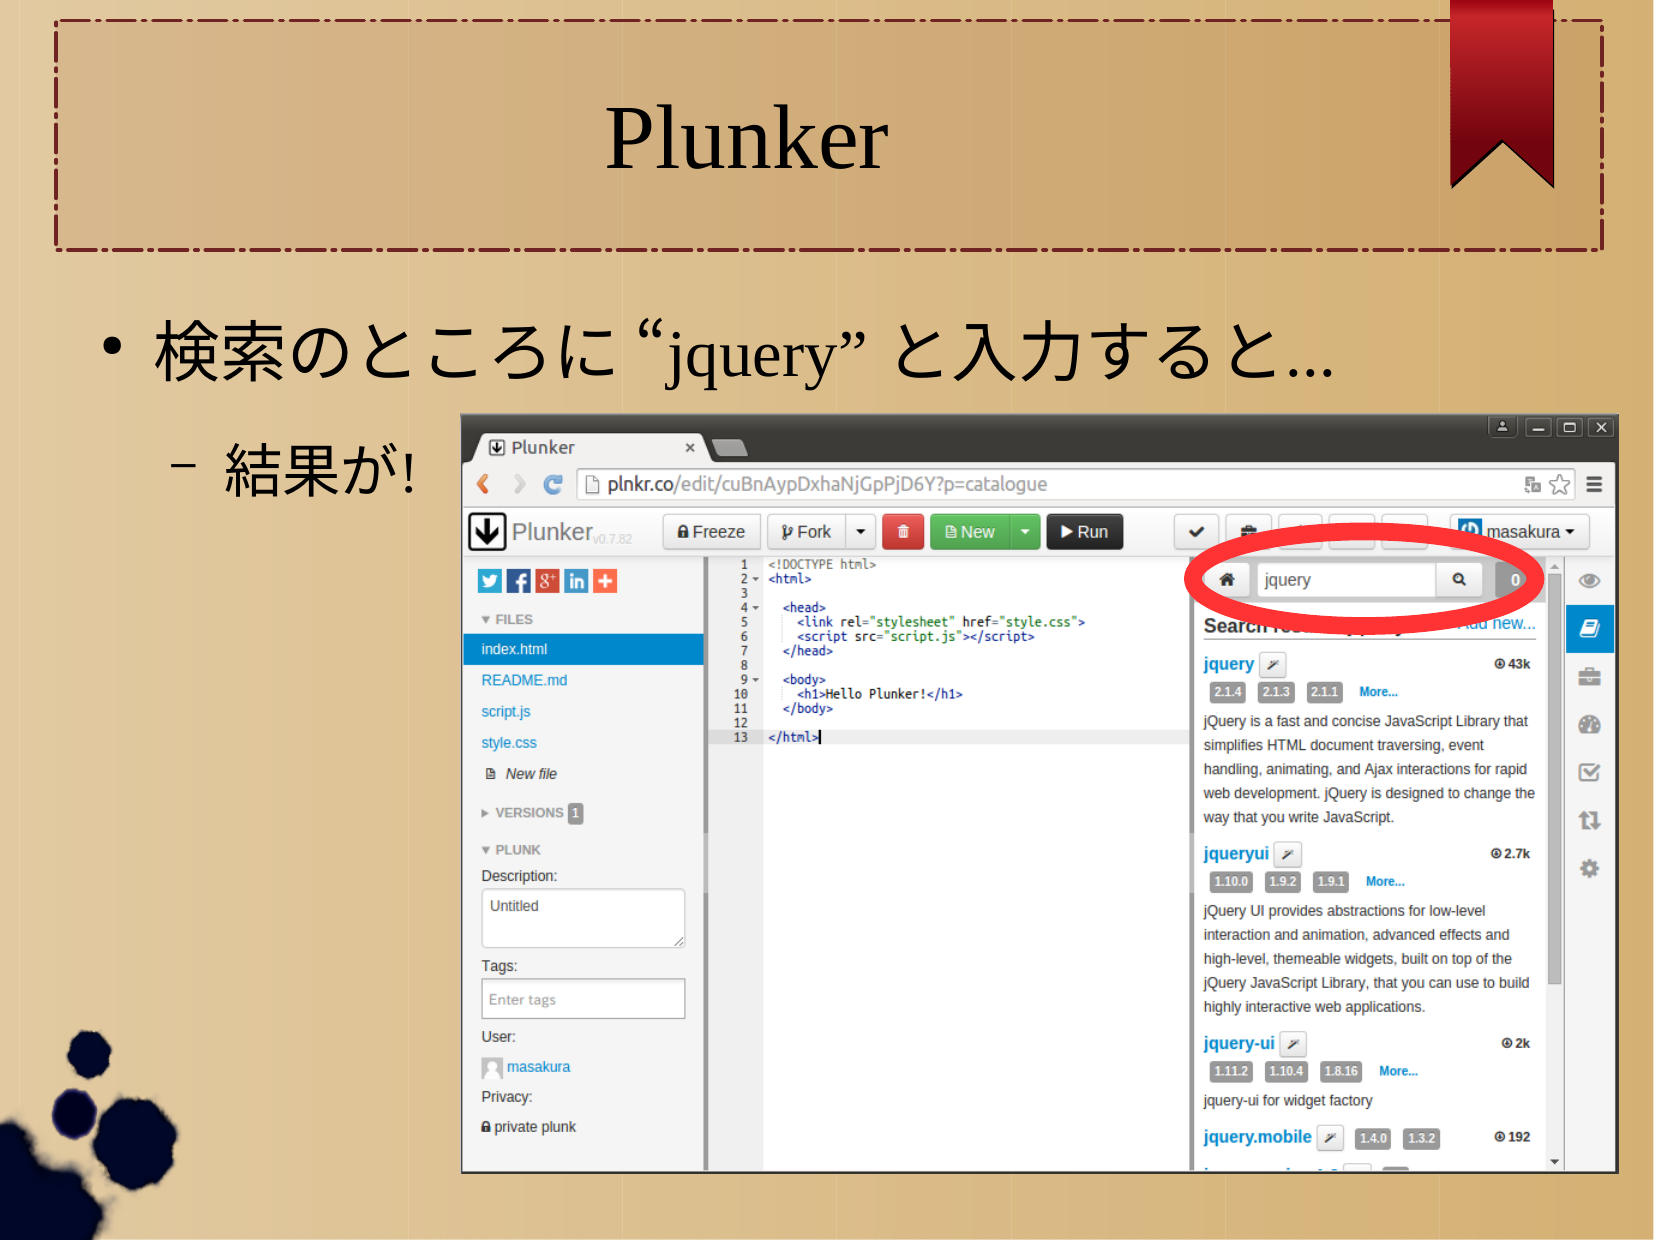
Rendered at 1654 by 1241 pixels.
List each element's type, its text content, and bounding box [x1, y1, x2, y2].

picture [460, 413, 1619, 1174]
title Plunker [82, 47, 1412, 229]
list 検索のところに “jquery” と入力すると... 結果が! [82, 299, 1571, 1019]
